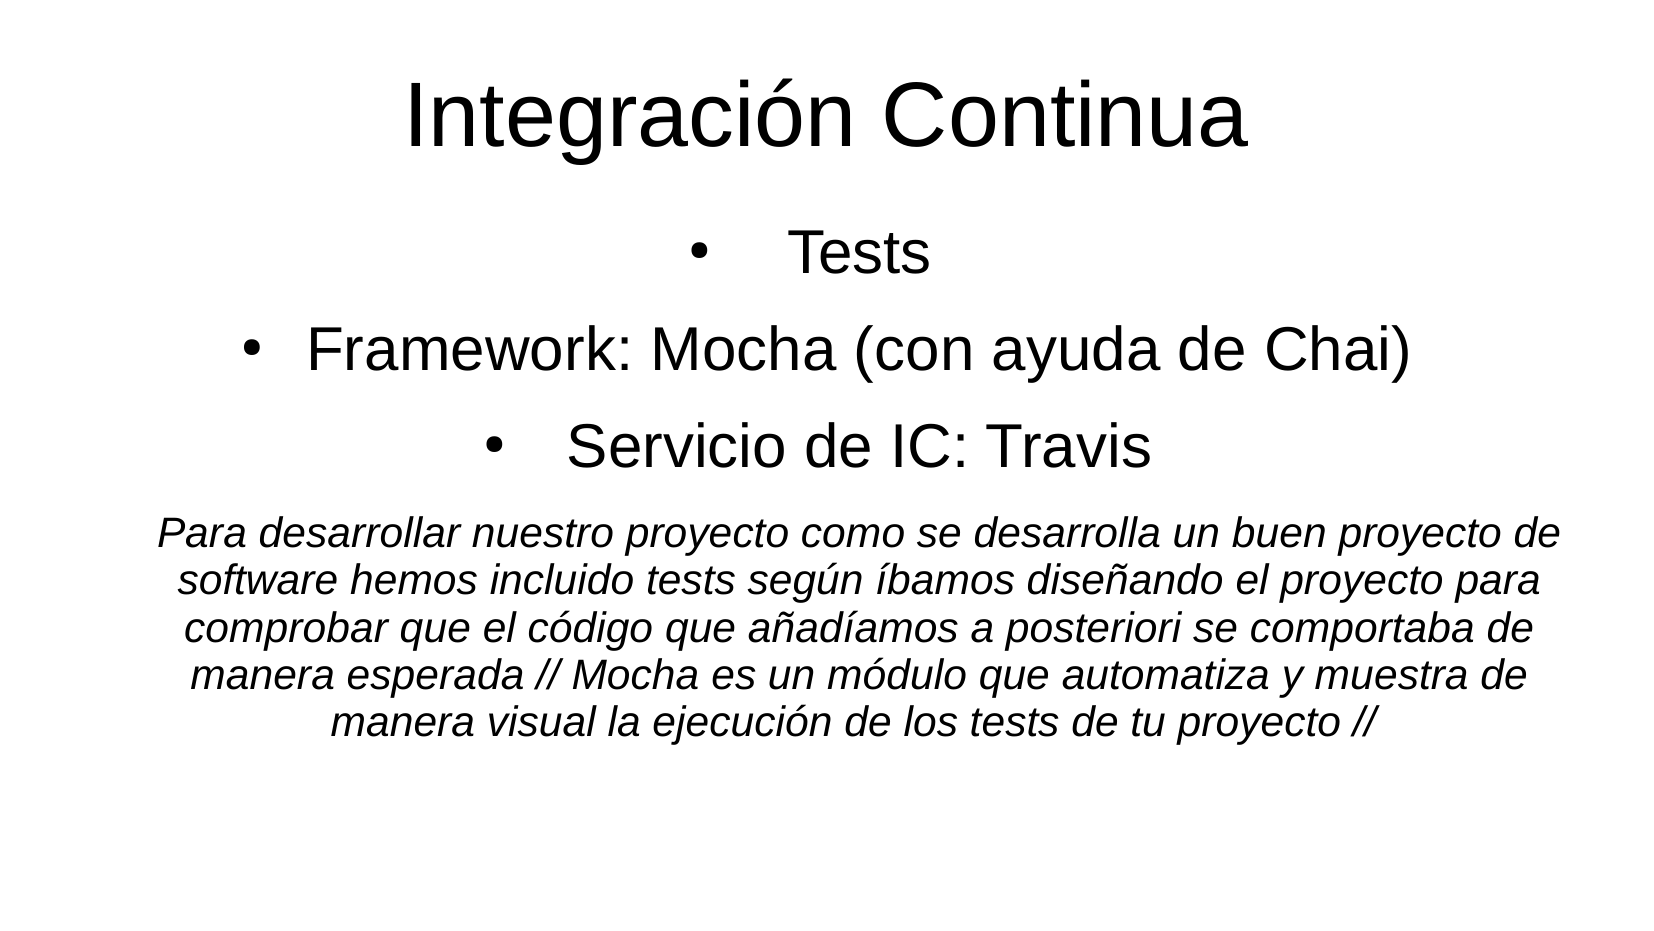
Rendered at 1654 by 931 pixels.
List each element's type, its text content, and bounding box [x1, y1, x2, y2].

title Integración Continua [82, 37, 1571, 193]
list Tests Framework: Mocha (con ayuda de Chai) Servicio de IC: Travis Para desarrollar nuestro proyecto como se desarrolla un buen proyecto de software hemos incluido tests según íbamos diseñando el proyecto para comprobar que el código que añadíamos a posteriori se comportaba de manera esperada // Mocha es un módulo que automatiza y muestra de manera visual la ejecución de los tests de tu proyecto // [82, 217, 1571, 758]
